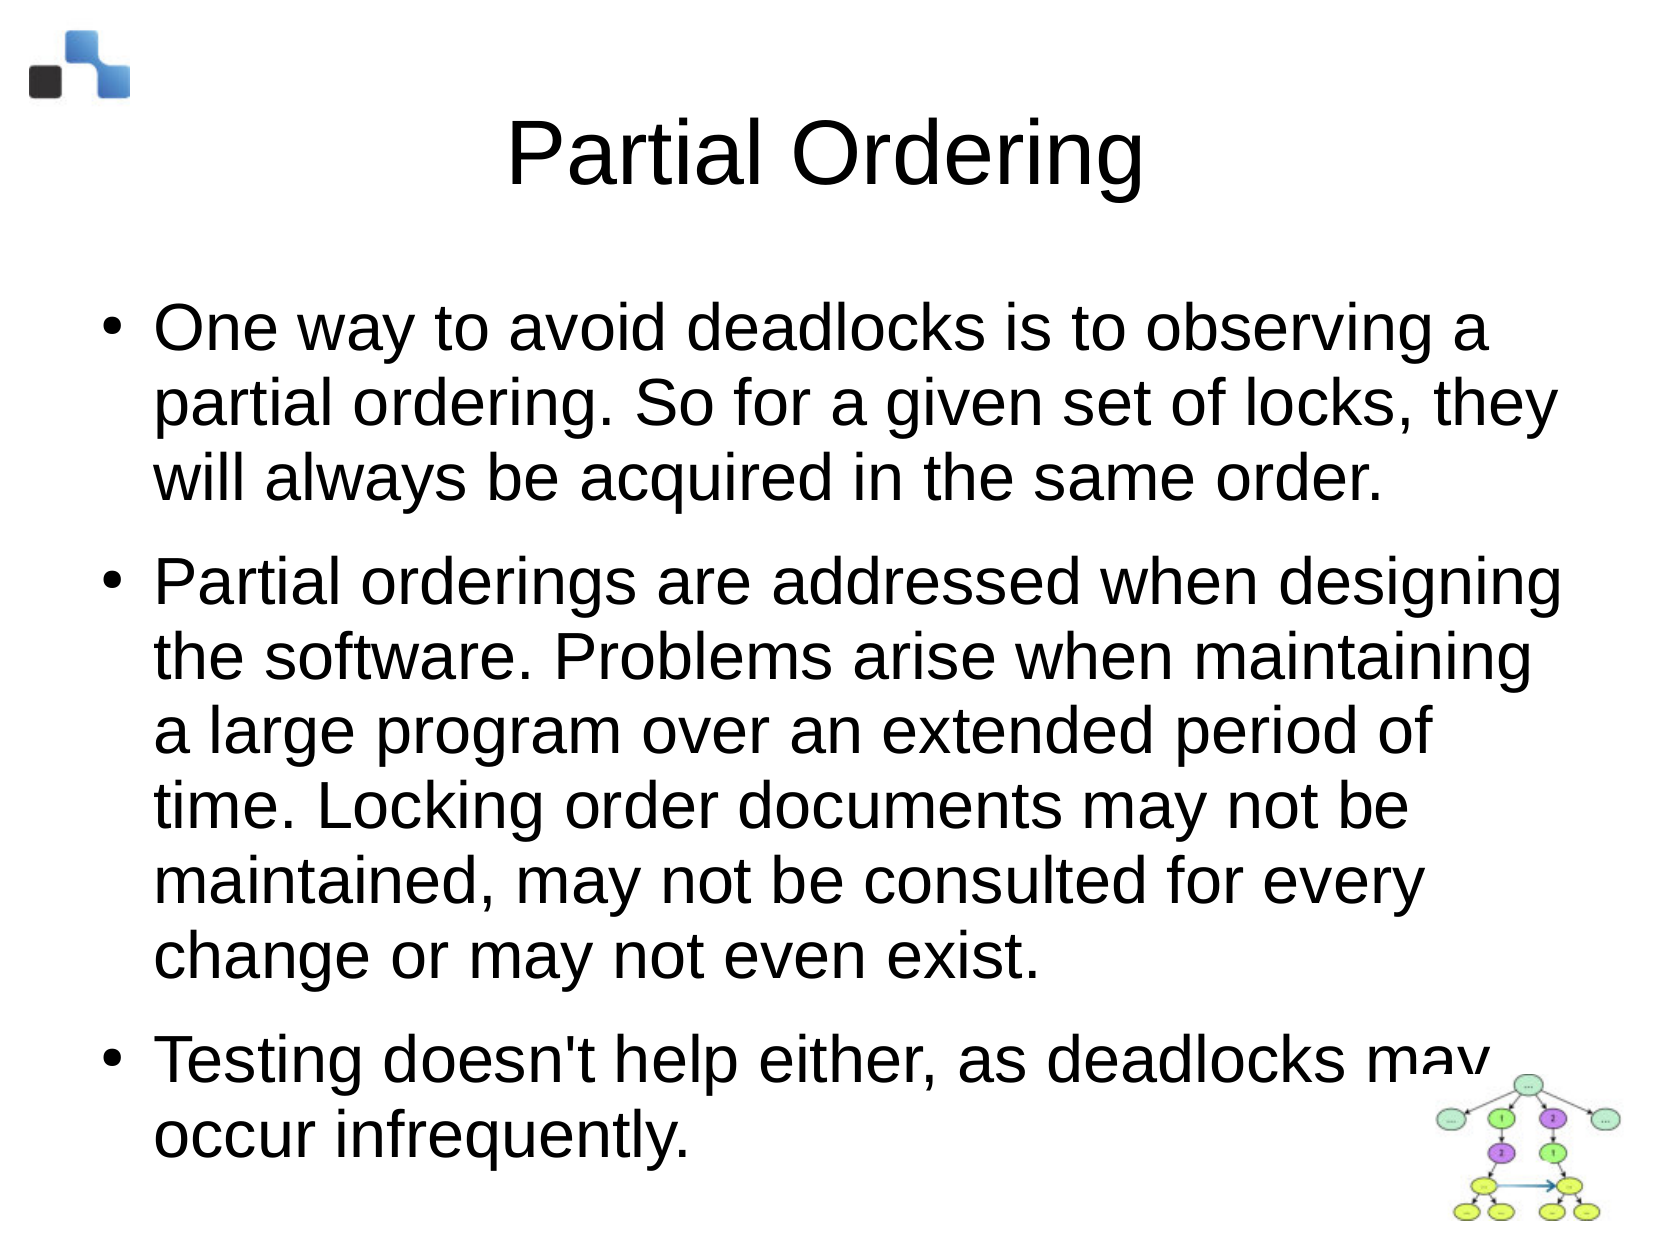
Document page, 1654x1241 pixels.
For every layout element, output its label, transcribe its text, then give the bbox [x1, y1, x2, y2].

picture [29, 18, 130, 119]
picture [1398, 1074, 1654, 1221]
title Partial Ordering [82, 49, 1571, 257]
list One way to avoid deadlocks is to observing a partial ordering. So for a given set of locks, they will always be acquired in the same order. Partial orderings are addressed when designing the software. Problems arise when maintaining a large program over an extended period of time. Locking order documents may not be maintained, may not be consulted for every change or may not even exist. Testing doesn't help either, as deadlocks may occur infrequently. [82, 290, 1571, 1172]
